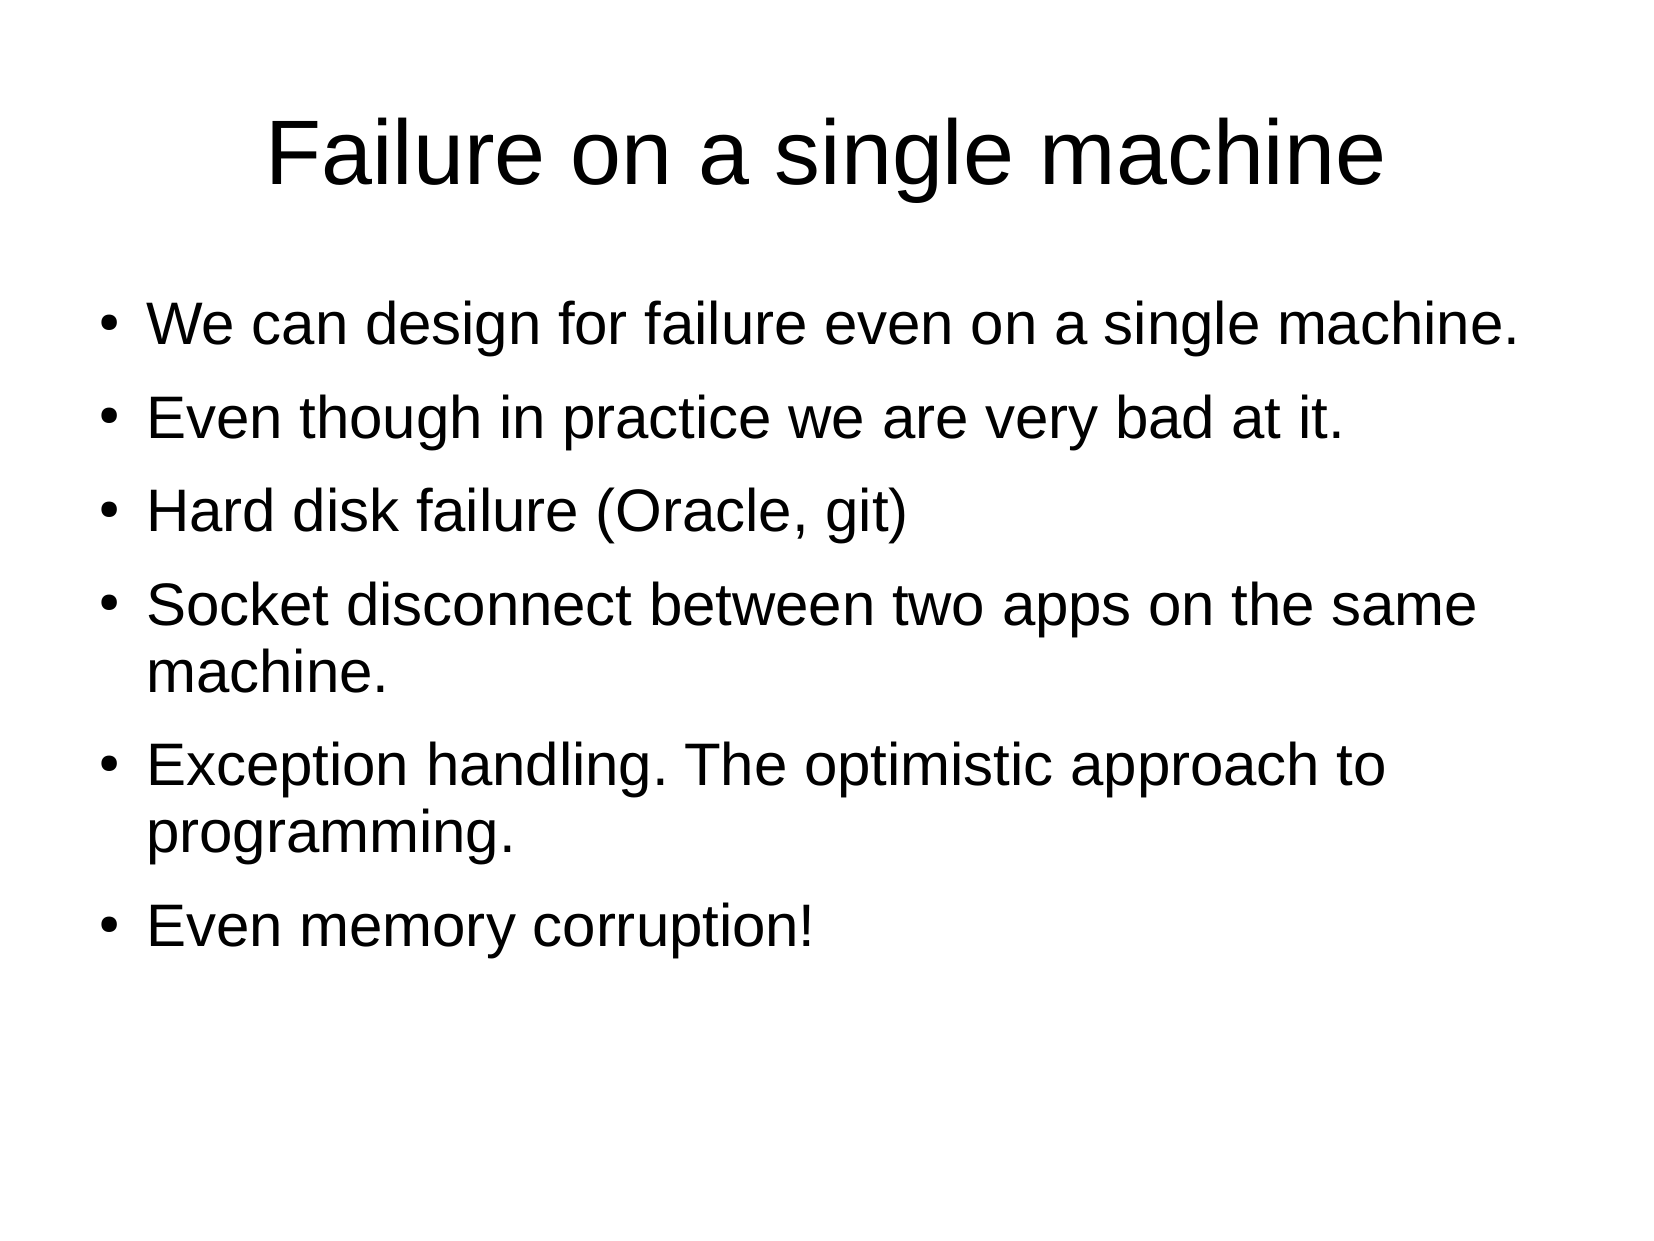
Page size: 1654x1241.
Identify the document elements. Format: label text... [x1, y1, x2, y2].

title Failure on a single machine [82, 49, 1571, 257]
list We can design for failure even on a single machine. Even though in practice we are very bad at it. Hard disk failure (Oracle, git) Socket disconnect between two apps on the same machine. Exception handling. The optimistic approach to programming. Even memory corruption! [82, 290, 1538, 1010]
